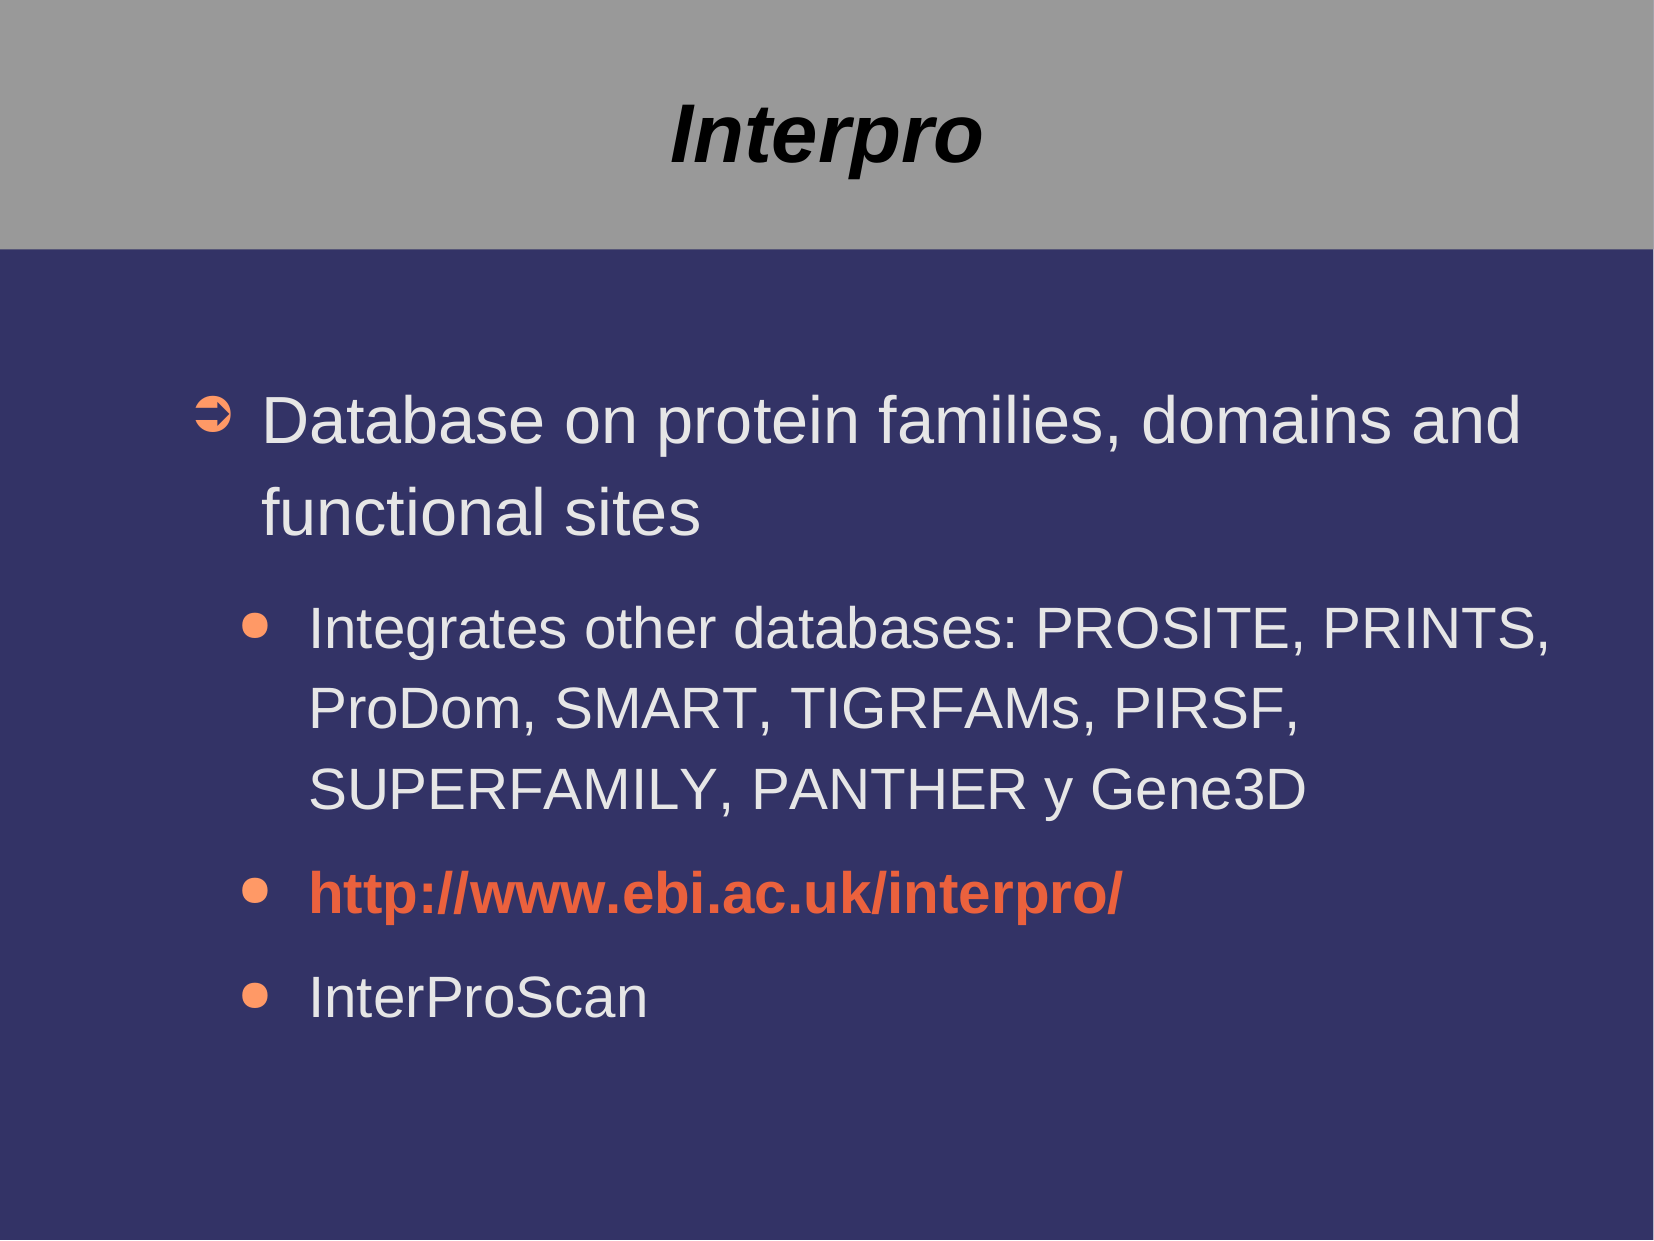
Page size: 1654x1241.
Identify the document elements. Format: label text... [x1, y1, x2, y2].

list Database on protein families, domains and functional sites Integrates other databases: PROSITE, PRINTS, ProDom, SMART, TIGRFAMs, PIRSF, SUPERFAMILY, PANTHER y Gene3D http://www.ebi.ac.uk/interpro/ InterProScan [178, 364, 1570, 1147]
title Interpro [121, 19, 1534, 227]
